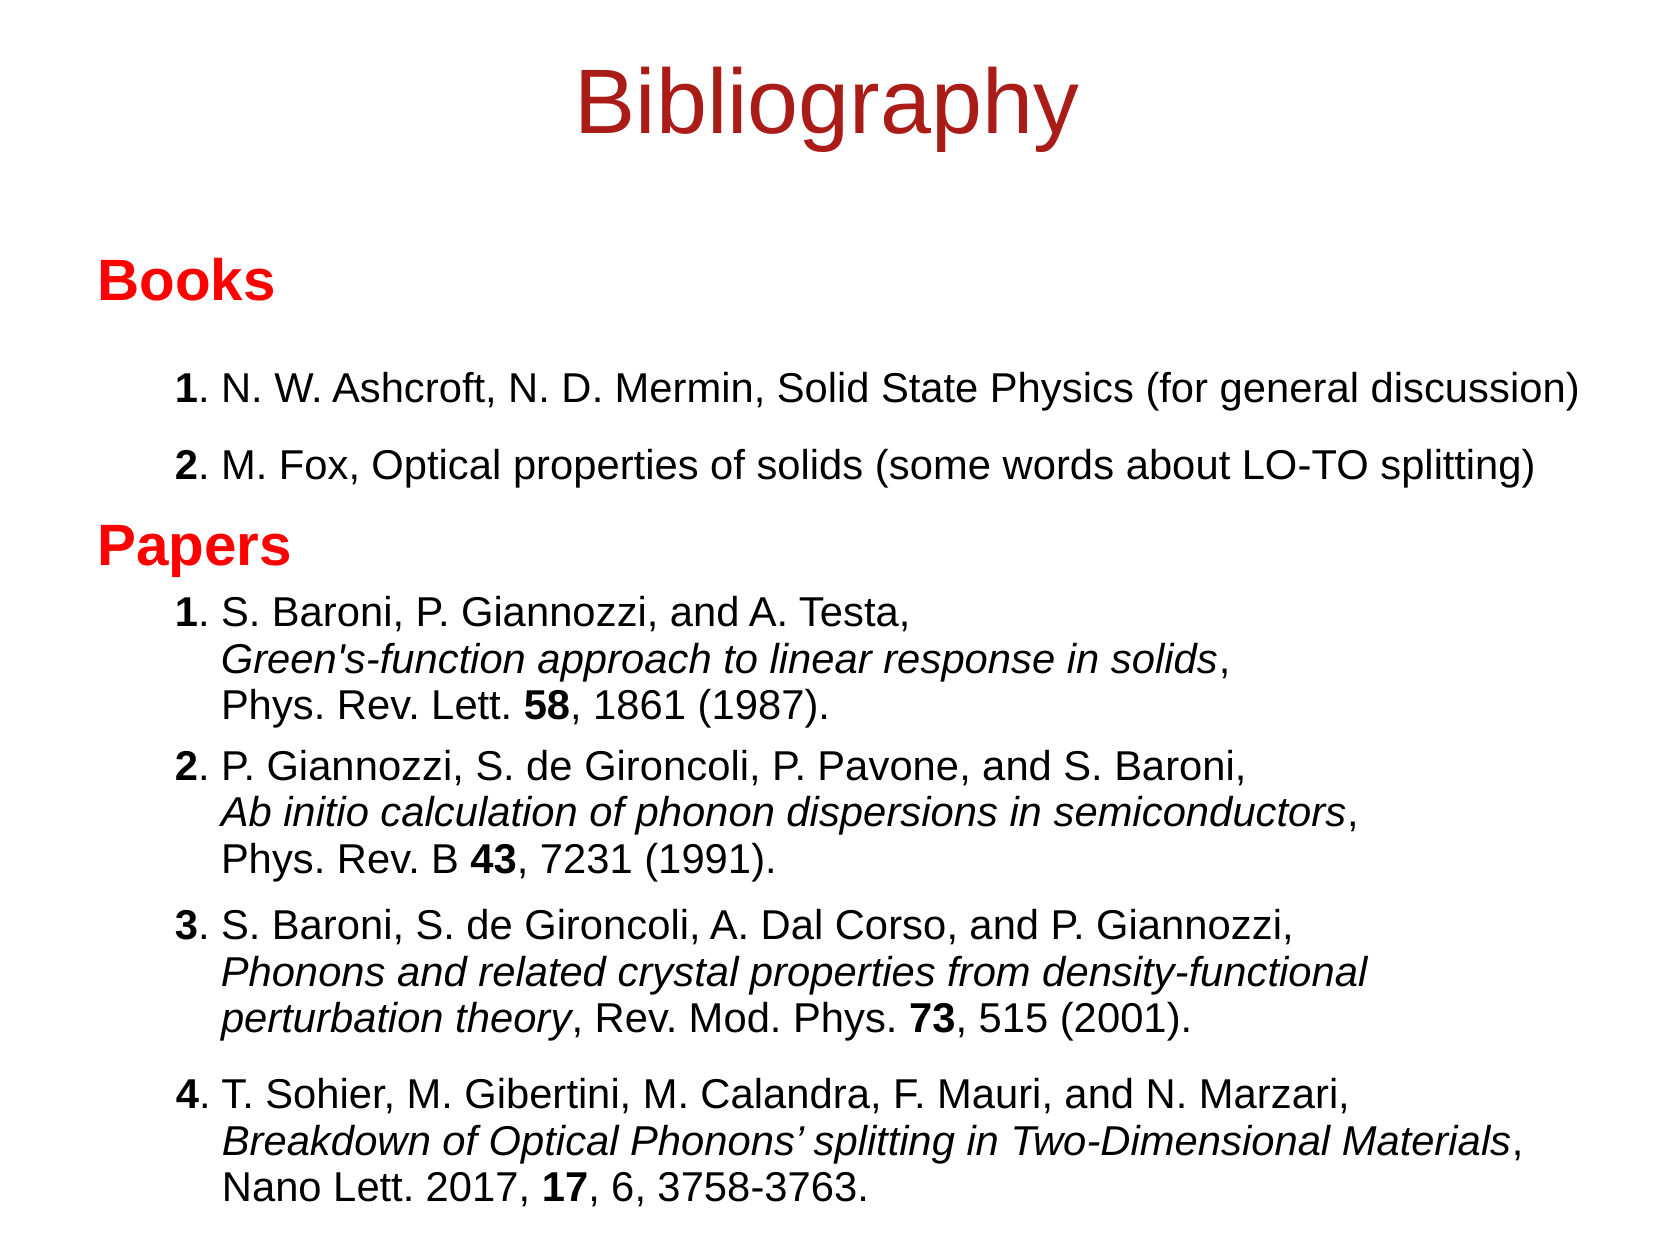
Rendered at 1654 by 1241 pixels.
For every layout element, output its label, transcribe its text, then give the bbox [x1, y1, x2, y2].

list 3. S. Baroni, S. de Gironcoli, A. Dal Corso, and P. Giannozzi, Phonons and related crystal properties from density-functional perturbation theory, Rev. Mod. Phys. 73, 515 (2001). [104, 902, 1584, 1058]
title Bibliography [83, 49, 1572, 240]
list 4. T. Sohier, M. Gibertini, M. Calandra, F. Mauri, and N. Marzari, Breakdown of Optical Phonons’ splitting in Two-Dimensional Materials, Nano Lett. 2017, 17, 6, 3758-3763. [105, 1071, 1585, 1228]
text_box Books [83, 240, 1606, 320]
list 2. P. Giannozzi, S. de Gironcoli, P. Pavone, and S. Baroni, Ab initio calculation of phonon dispersions in semiconductors, Phys. Rev. B 43, 7231 (1991). [104, 742, 1584, 899]
list 1. N. W. Ashcroft, N. D. Mermin, Solid State Physics (for general discussion) [104, 364, 1584, 441]
list 1. S. Baroni, P. Giannozzi, and A. Testa, Green's-function approach to linear response in solids, Phys. Rev. Lett. 58, 1861 (1987). [104, 589, 1584, 733]
list 2. M. Fox, Optical properties of solids (some words about LO-TO splitting) [104, 441, 1584, 505]
text_box Papers [83, 505, 1606, 586]
